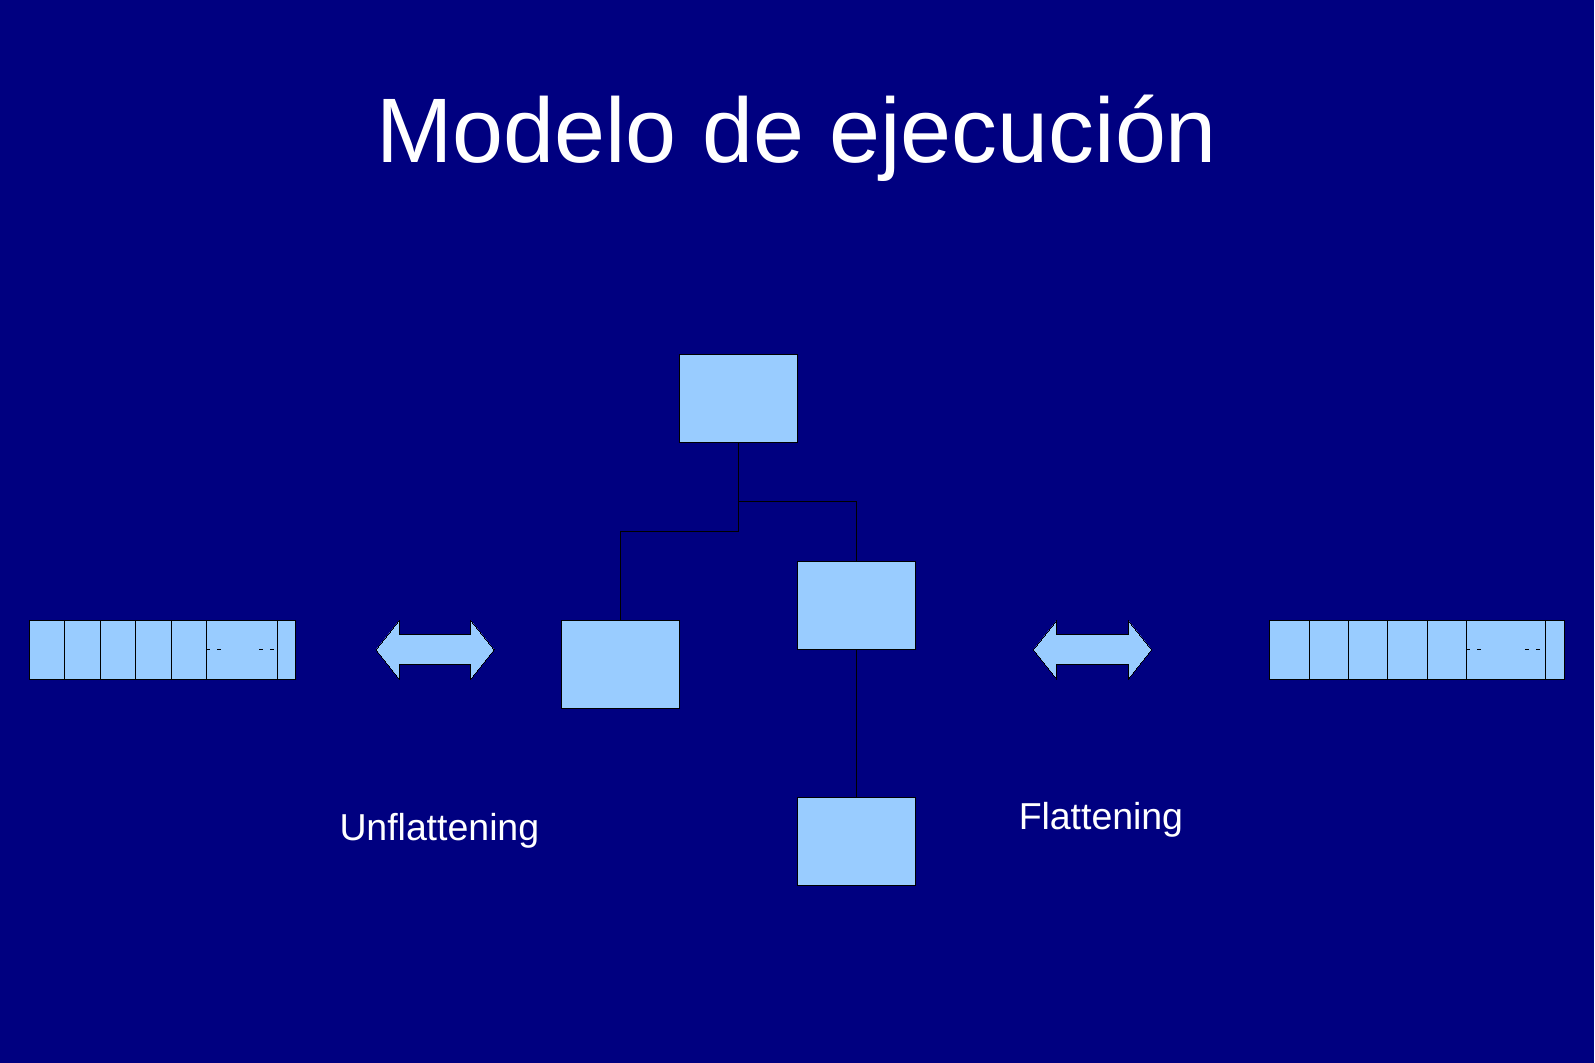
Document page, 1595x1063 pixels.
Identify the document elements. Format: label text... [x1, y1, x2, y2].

text_box [1546, 620, 1565, 680]
text_box [101, 620, 135, 680]
text_box [376, 620, 495, 680]
text_box [29, 620, 64, 680]
text_box [1269, 620, 1309, 680]
text_box Unflattening [324, 799, 591, 857]
text_box [679, 354, 798, 443]
text_box Flattening [1003, 788, 1211, 846]
text_box [207, 620, 277, 680]
text_box [1033, 620, 1152, 680]
text_box [561, 620, 680, 709]
text_box [797, 561, 916, 650]
text_box [172, 620, 206, 680]
text_box [1349, 620, 1387, 680]
text_box [136, 620, 171, 680]
text_box [797, 797, 916, 886]
title Modelo de ejecución [79, 42, 1515, 220]
text_box [1428, 620, 1466, 680]
text_box [65, 620, 100, 680]
text_box [1310, 620, 1348, 680]
text_box [1467, 620, 1545, 680]
text_box [278, 620, 296, 680]
text_box [1388, 620, 1427, 680]
